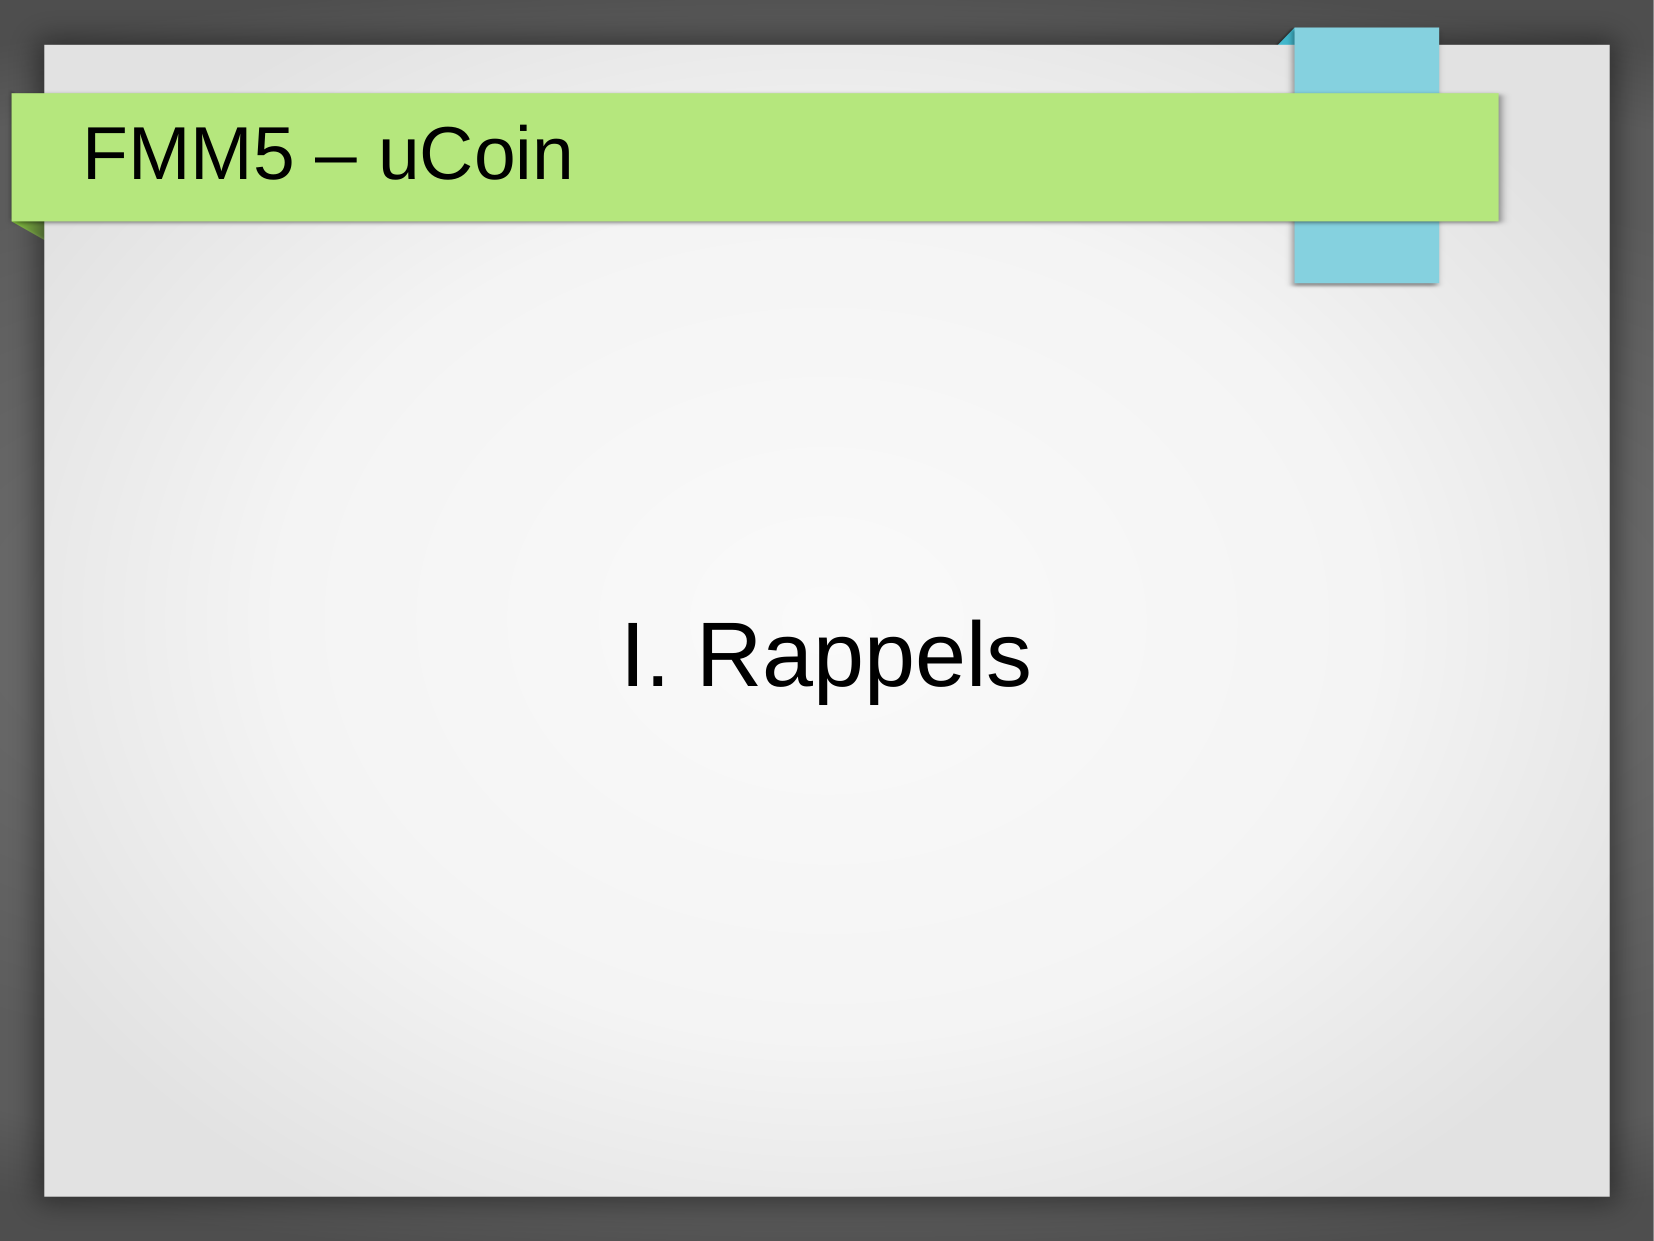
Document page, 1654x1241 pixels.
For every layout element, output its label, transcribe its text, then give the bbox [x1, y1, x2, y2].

list I. Rappels [82, 295, 1571, 1015]
title FMM5 – uCoin [82, 94, 1264, 213]
picture [0, 0, 1654, 1241]
